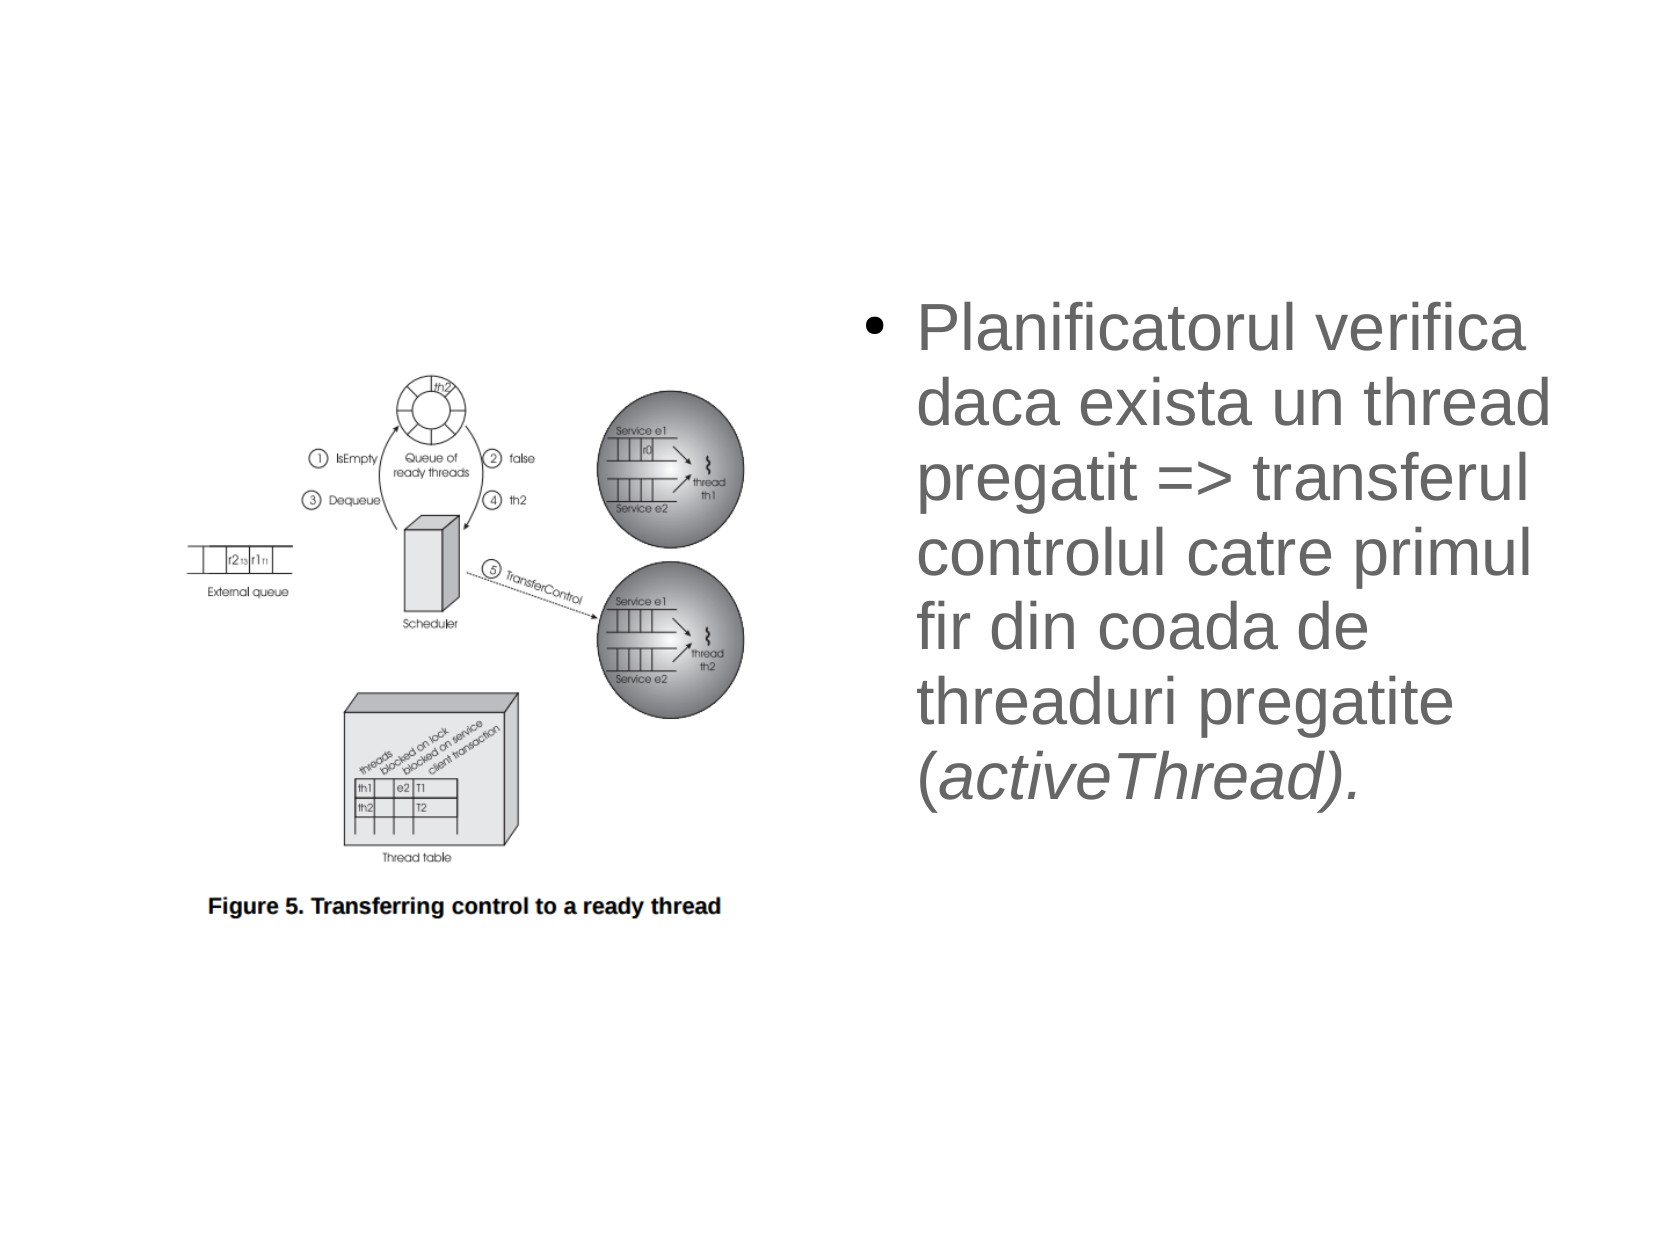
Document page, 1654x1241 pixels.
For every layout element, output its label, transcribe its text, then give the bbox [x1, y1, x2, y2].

picture [82, 355, 809, 944]
list Planificatorul verifica daca exista un thread pregatit => transferul controlul catre primul fir din coada de threaduri pregatite (activeThread). [845, 290, 1572, 1010]
